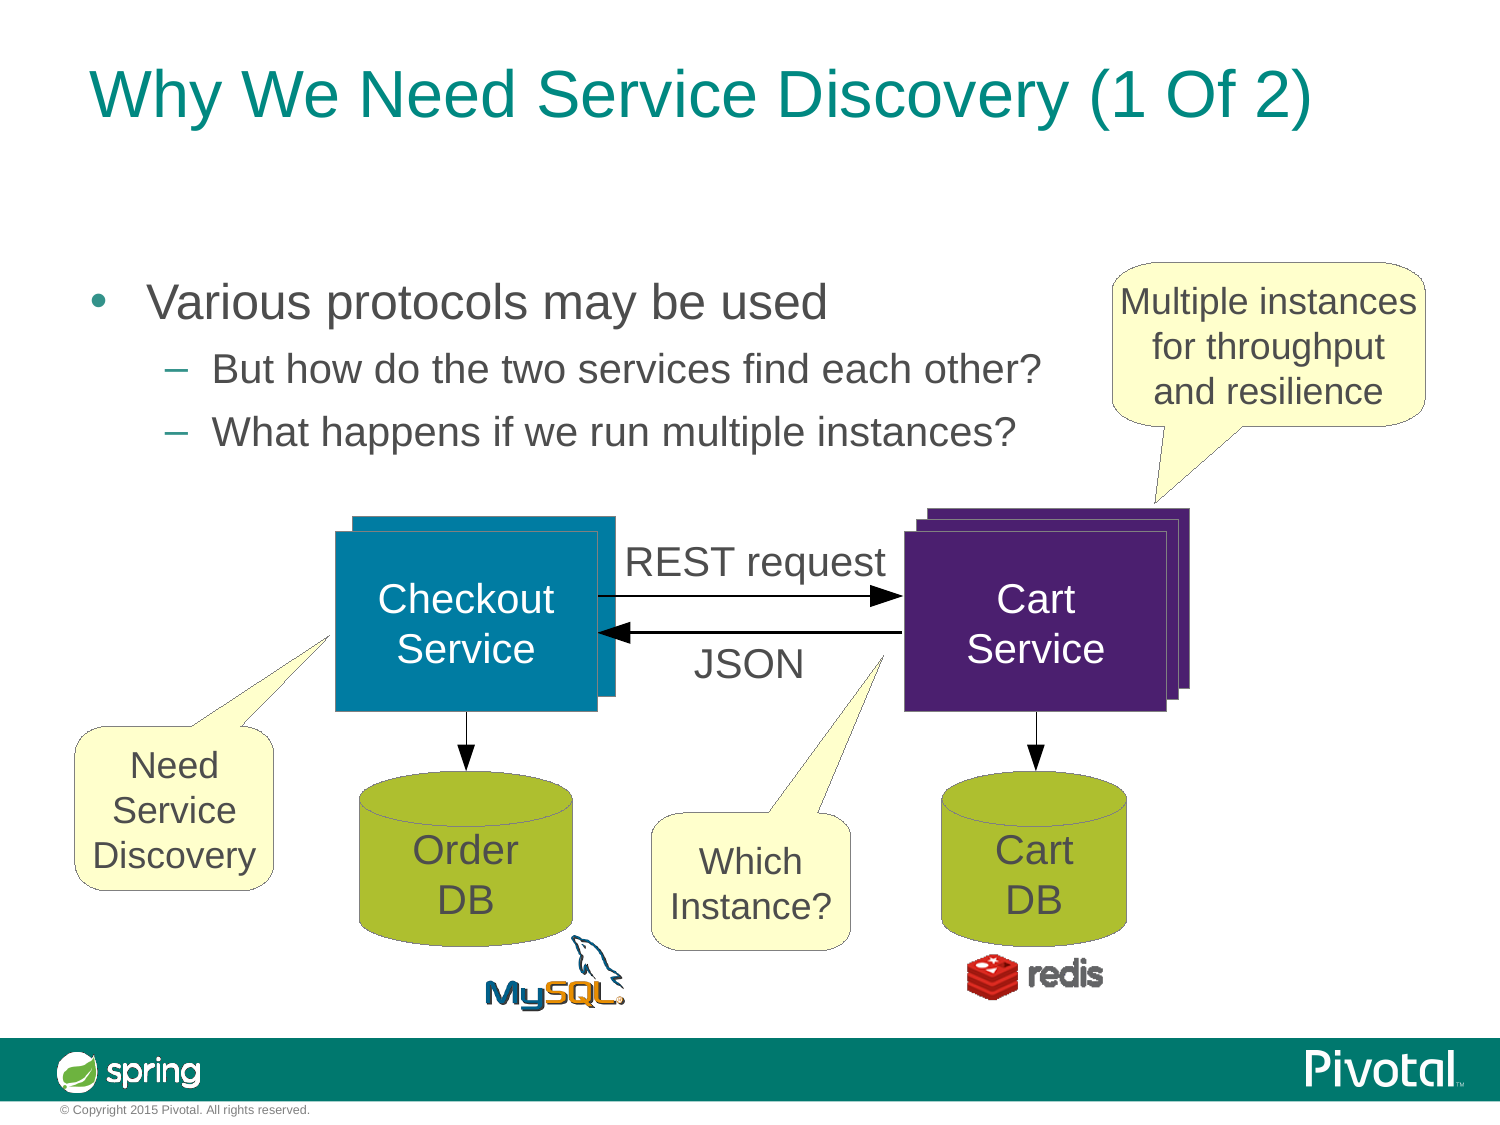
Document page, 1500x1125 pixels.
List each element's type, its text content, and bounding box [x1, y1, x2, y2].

picture [1306, 1050, 1464, 1087]
text_box JSON [645, 624, 854, 700]
picture [964, 944, 1105, 1006]
title Why We Need Service Discovery (1 Of 2) [75, 37, 1426, 225]
picture [32, 1041, 210, 1103]
list Various protocols may be used But how do the two services find each other? What happens if we run multiple instances? [75, 262, 1426, 1012]
text_box REST request [600, 522, 910, 597]
text_box Checkout Service [335, 531, 598, 712]
text_box Need Service Discovery [74, 635, 330, 891]
text_box Which Instance? [651, 655, 884, 951]
text_box Multiple instances for throughput and resilience [1112, 262, 1426, 504]
